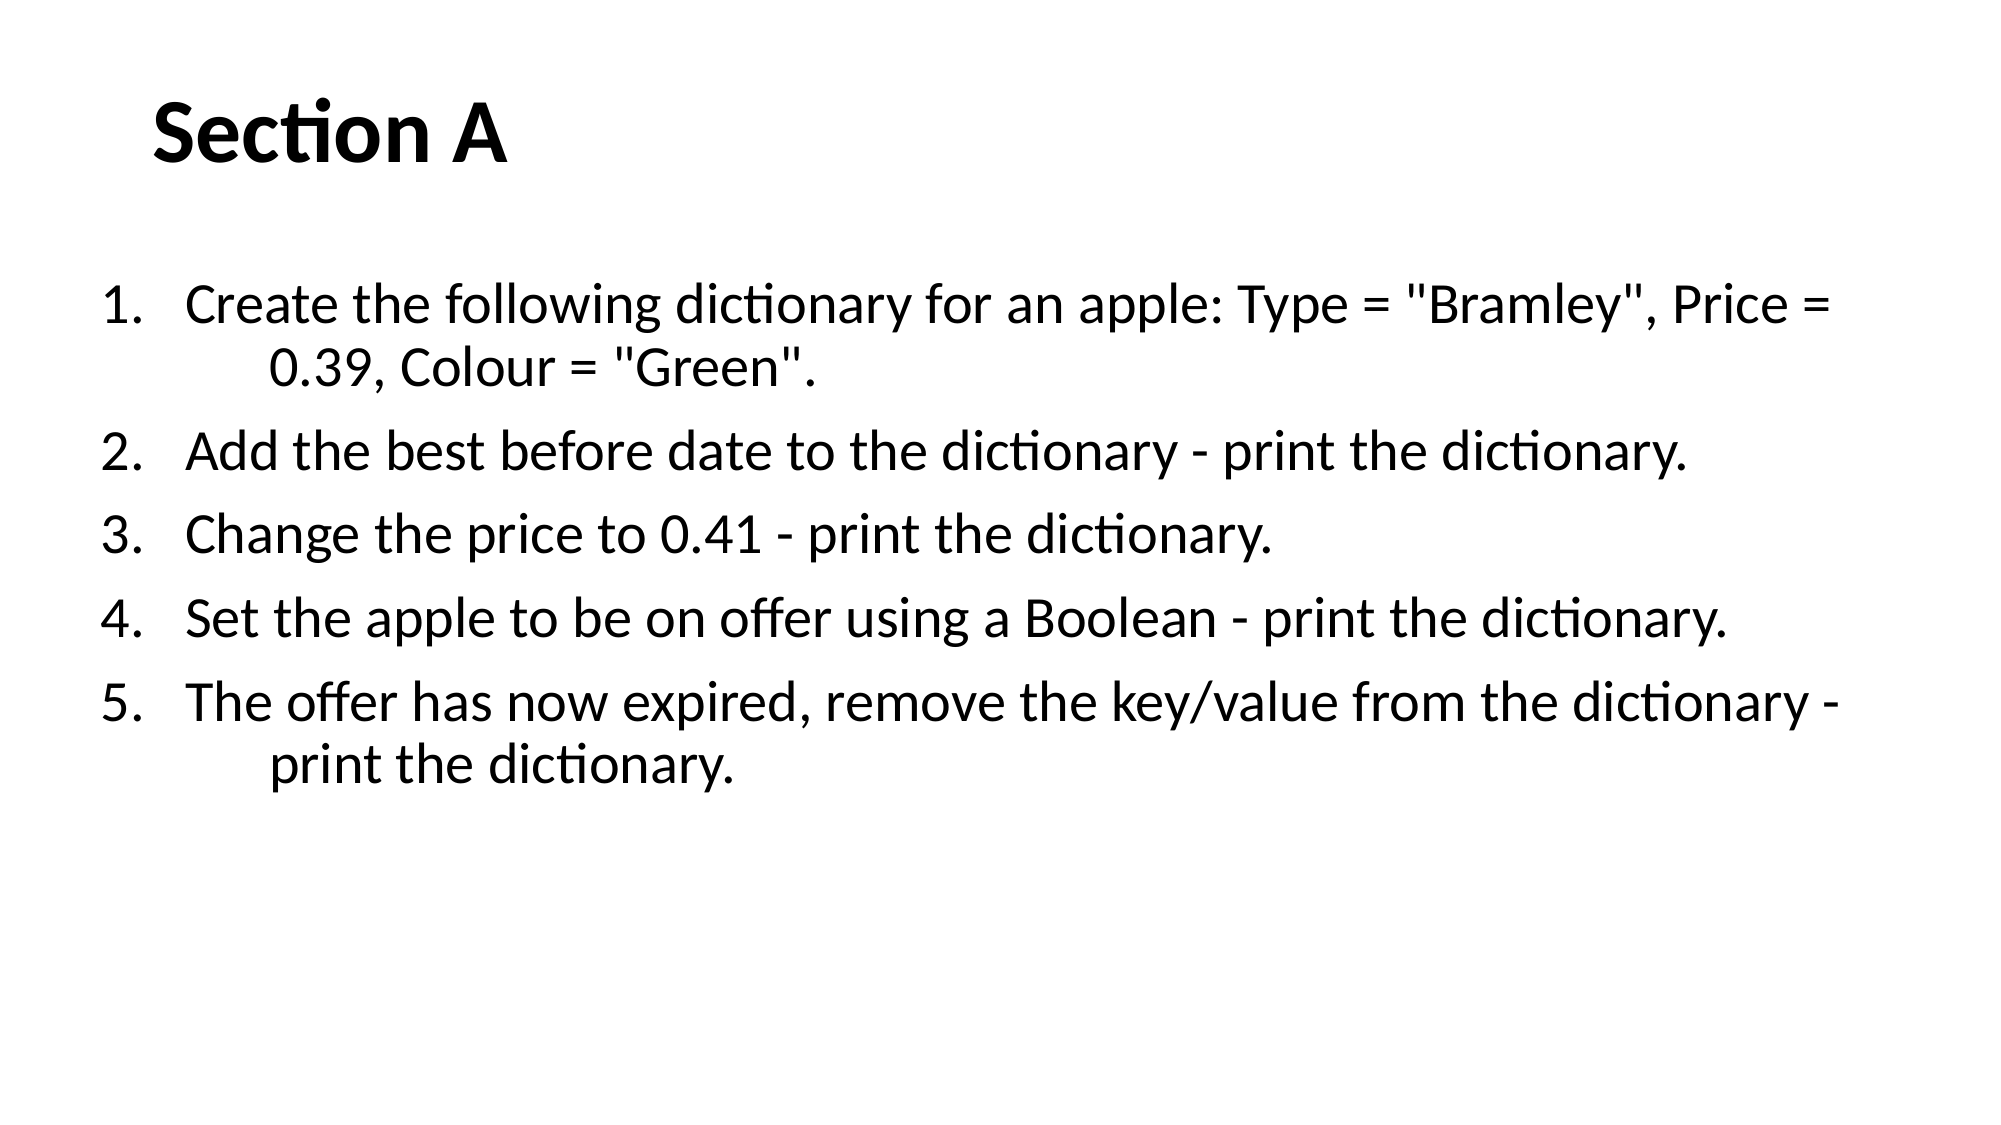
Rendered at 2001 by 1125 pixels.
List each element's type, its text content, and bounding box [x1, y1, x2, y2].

list Create the following dictionary for an apple: Type = "Bramley", Price = 0.39, Colour = "Green". Add the best before date to the dictionary - print the dictionary. Change the price to 0.41 - print the dictionary. Set the apple to be on offer using a Boolean - print the dictionary. The offer has now expired, remove the key/value from the dictionary - print the dictionary. [100, 268, 1951, 993]
title Section A [137, 59, 1863, 206]
